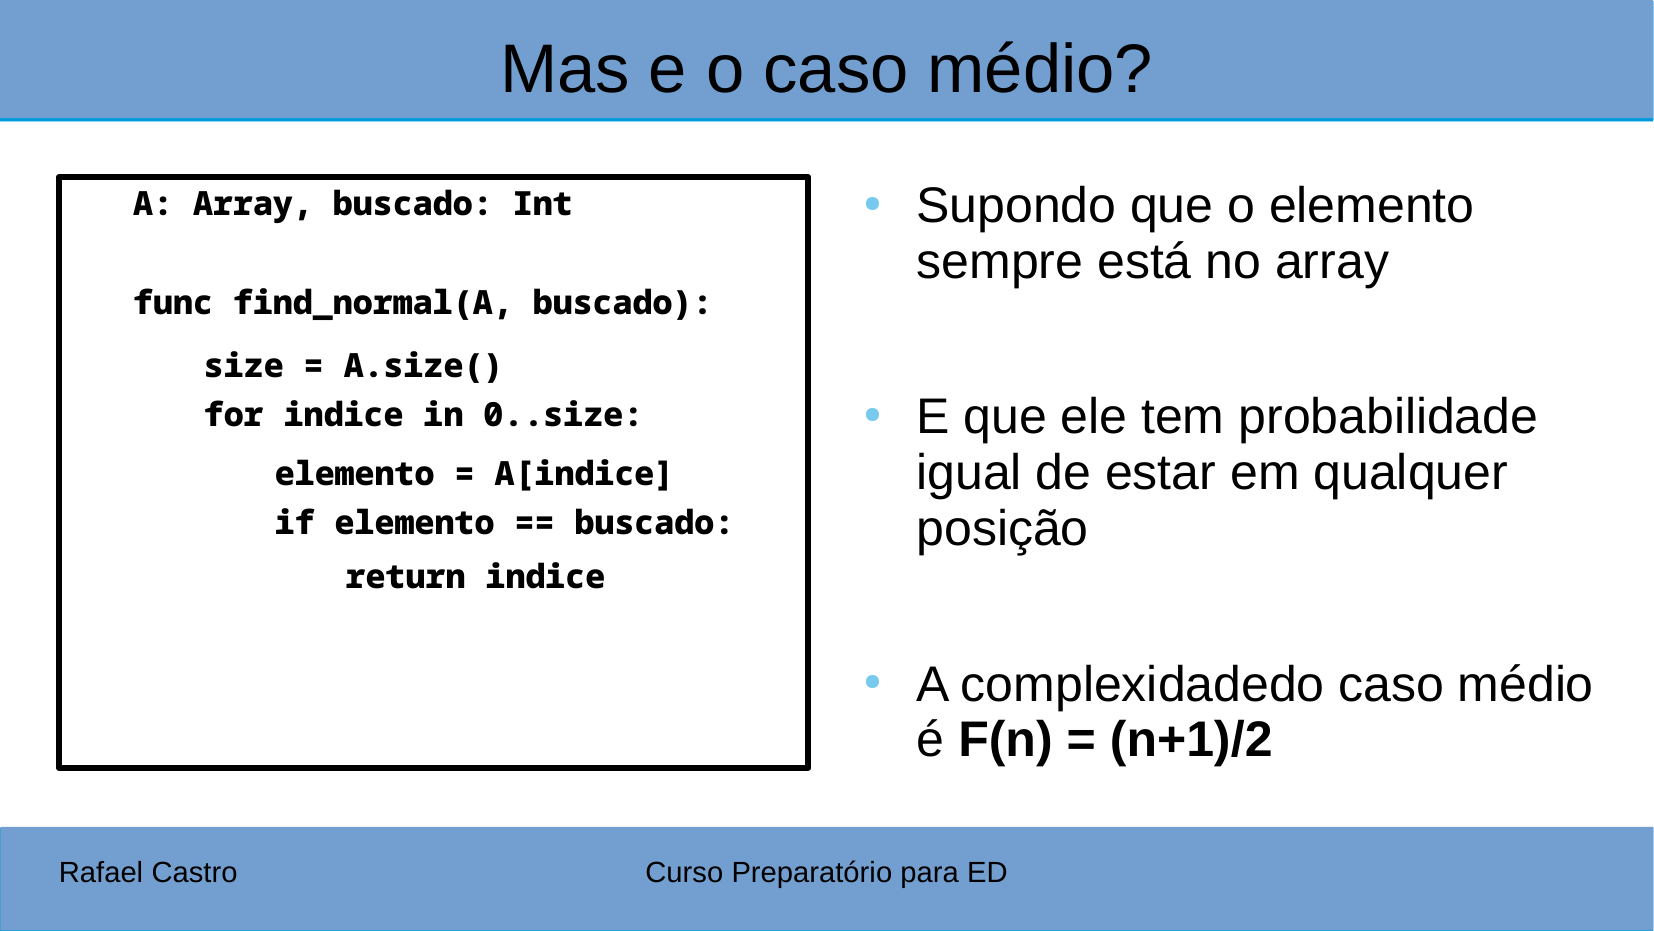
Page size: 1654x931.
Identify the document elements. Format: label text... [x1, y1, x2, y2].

list A: Array, buscado: Int func find_normal(A, buscado): size = A.size() for indice in 0..size: elemento = A[indice] if elemento == buscado: return indice [59, 177, 809, 768]
title Mas e o caso médio? [59, 29, 1595, 108]
list Supondo que o elemento sempre está no array E que ele tem probabilidade igual de estar em qualquer posição A complexidadedo caso médio é F(n) = (n+1)/2 [845, 177, 1596, 768]
